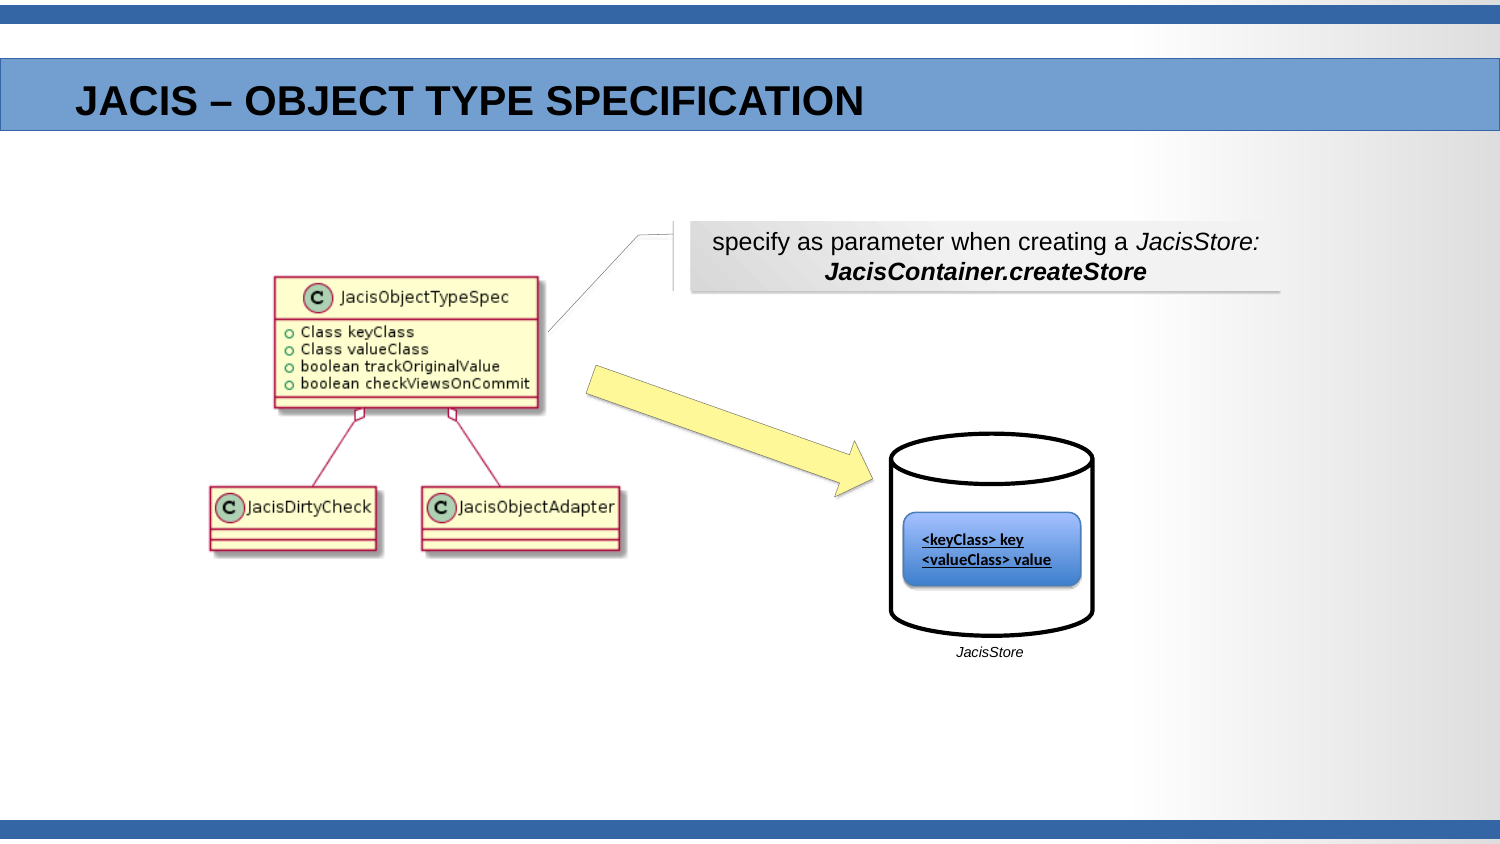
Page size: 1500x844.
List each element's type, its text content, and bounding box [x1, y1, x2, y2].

picture [202, 266, 632, 563]
text_box specify as parameter when creating a JacisStore: JacisContainer.createStore [691, 221, 1282, 291]
text_box [586, 365, 873, 498]
text_box [890, 459, 1093, 635]
title JACIS – Object type specification [890, 433, 1093, 485]
text_box <keyClass> key <valueClass> value [903, 512, 1081, 586]
text_box JacisStore [938, 635, 1042, 669]
title JACIS – Object type specification [63, 52, 1199, 151]
